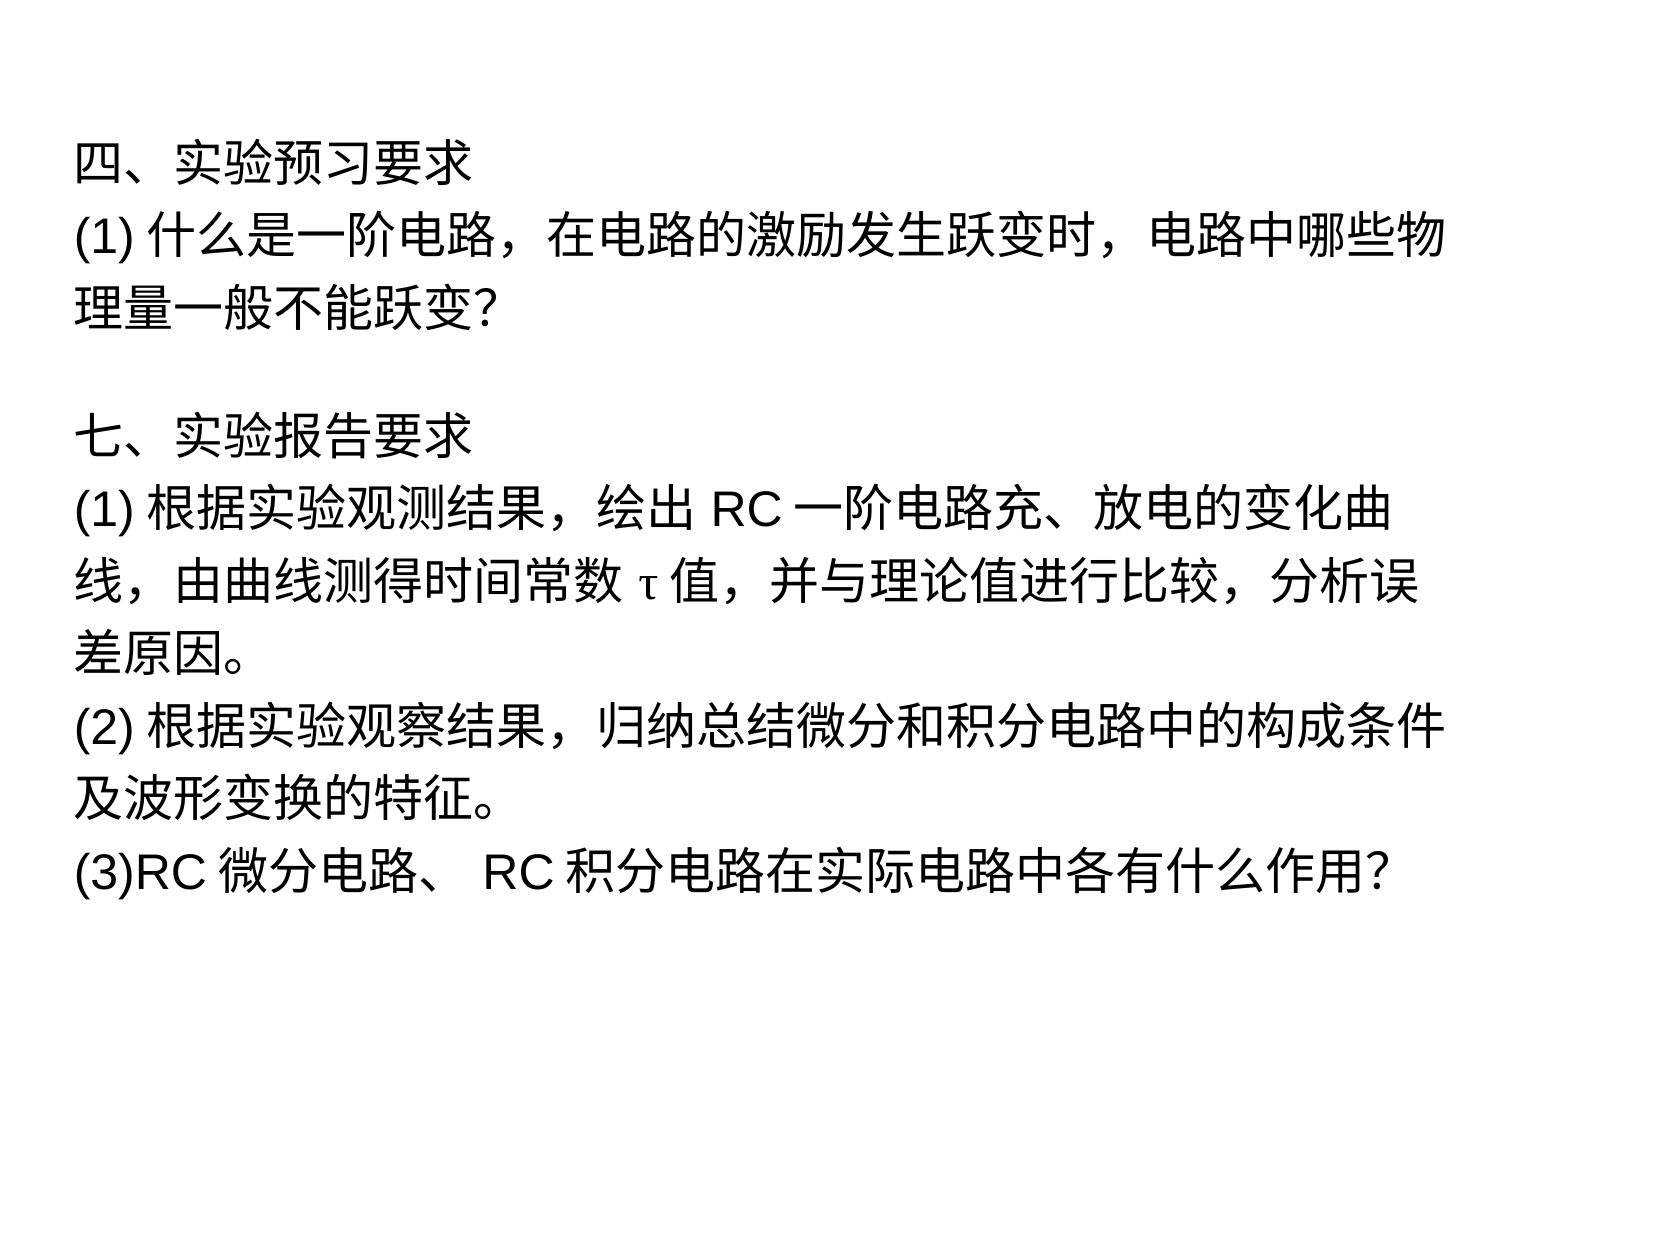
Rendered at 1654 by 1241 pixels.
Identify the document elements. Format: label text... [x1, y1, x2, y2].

text_box 四、实验预习要求 (1)什么是一阶电路，在电路的激励发生跃变时，电路中哪些物理量一般不能跃变？ 七、实验报告要求 (1)根据实验观测结果，绘出RC一阶电路充、放电的变化曲线，由曲线测得时间常数τ值，并与理论值进行比较，分析误差原因。 (2)根据实验观察结果，归纳总结微分和积分电路中的构成条件及波形变换的特征。 (3)RC微分电路、RC积分电路在实际电路中各有什么作用？ [59, 115, 1477, 851]
